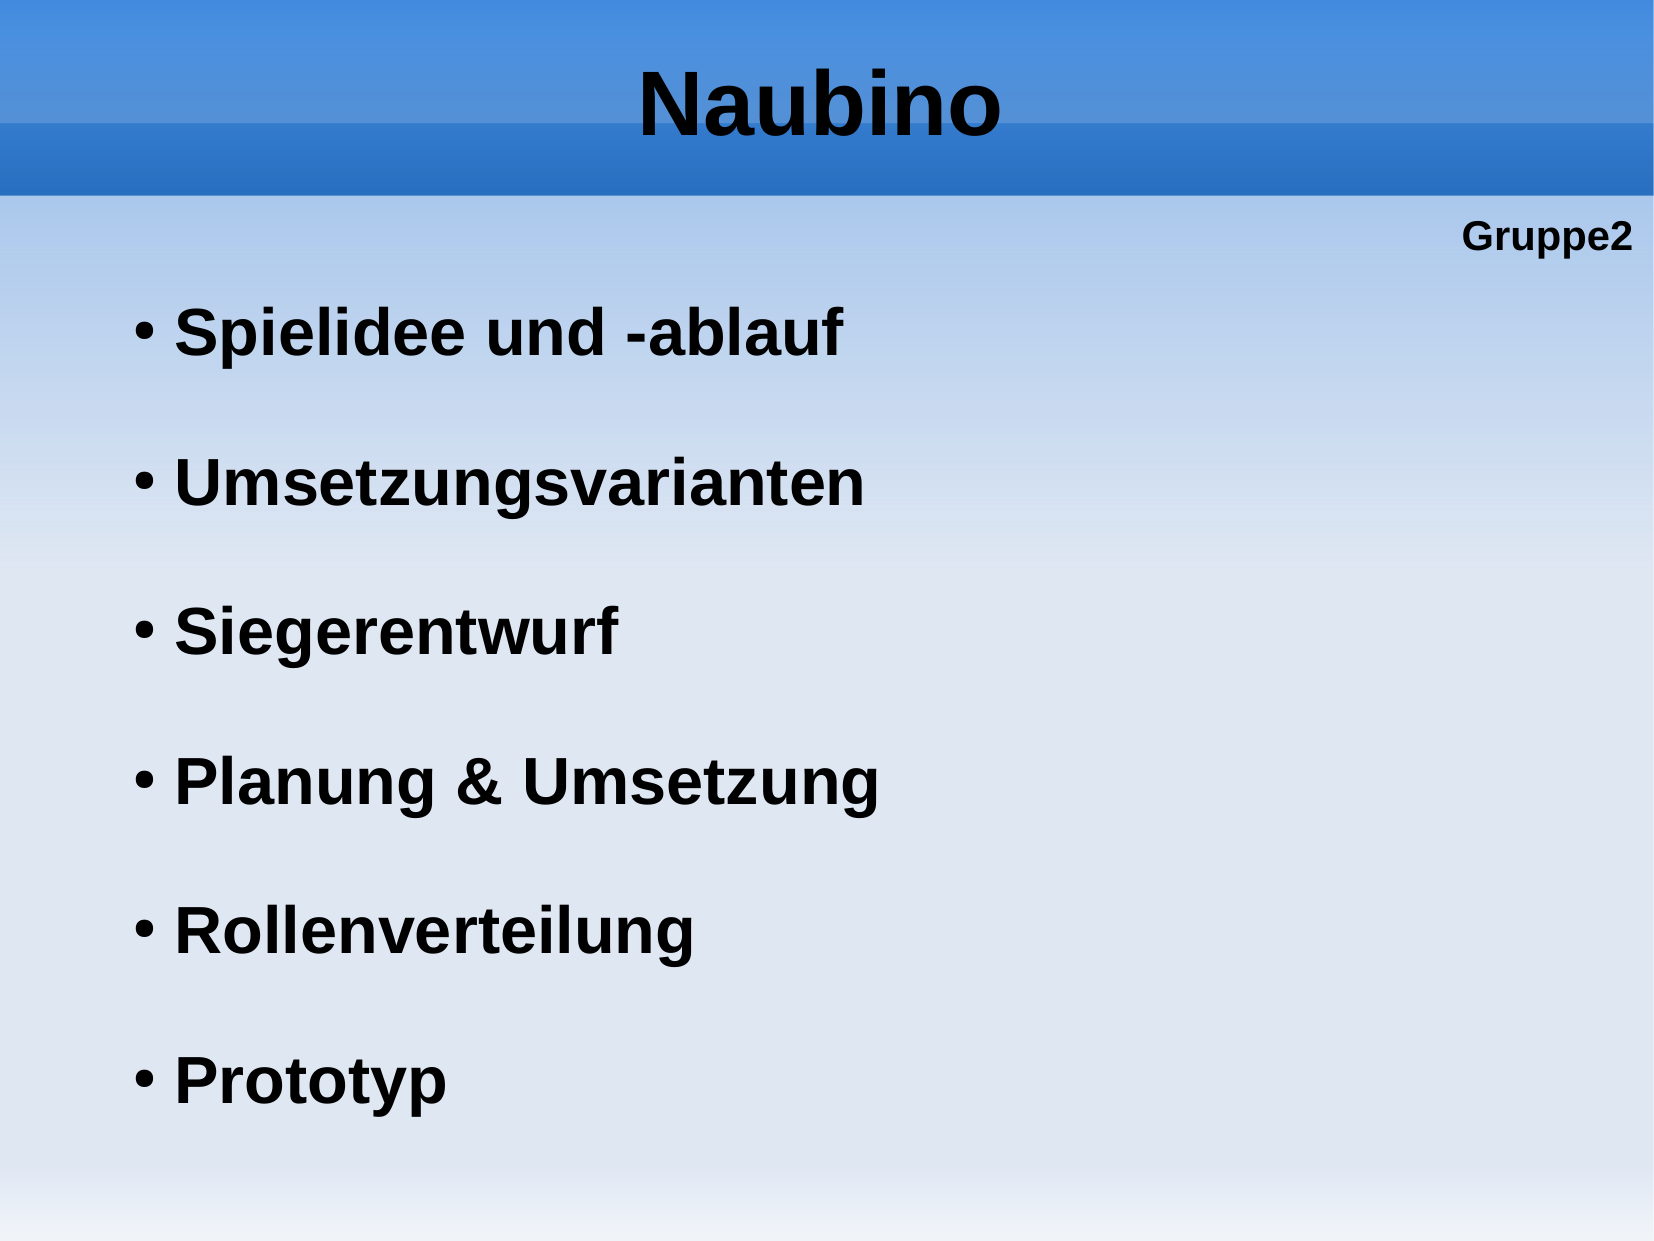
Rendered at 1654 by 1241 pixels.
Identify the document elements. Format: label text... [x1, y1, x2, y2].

title Naubino [76, 0, 1565, 208]
picture [0, 0, 1654, 1241]
text_box Gruppe2 [1446, 205, 1649, 268]
text_box Spielidee und -ablauf Umsetzungsvarianten Siegerentwurf Planung & Umsetzung Rollenverteilung Prototyp [117, 287, 899, 1126]
